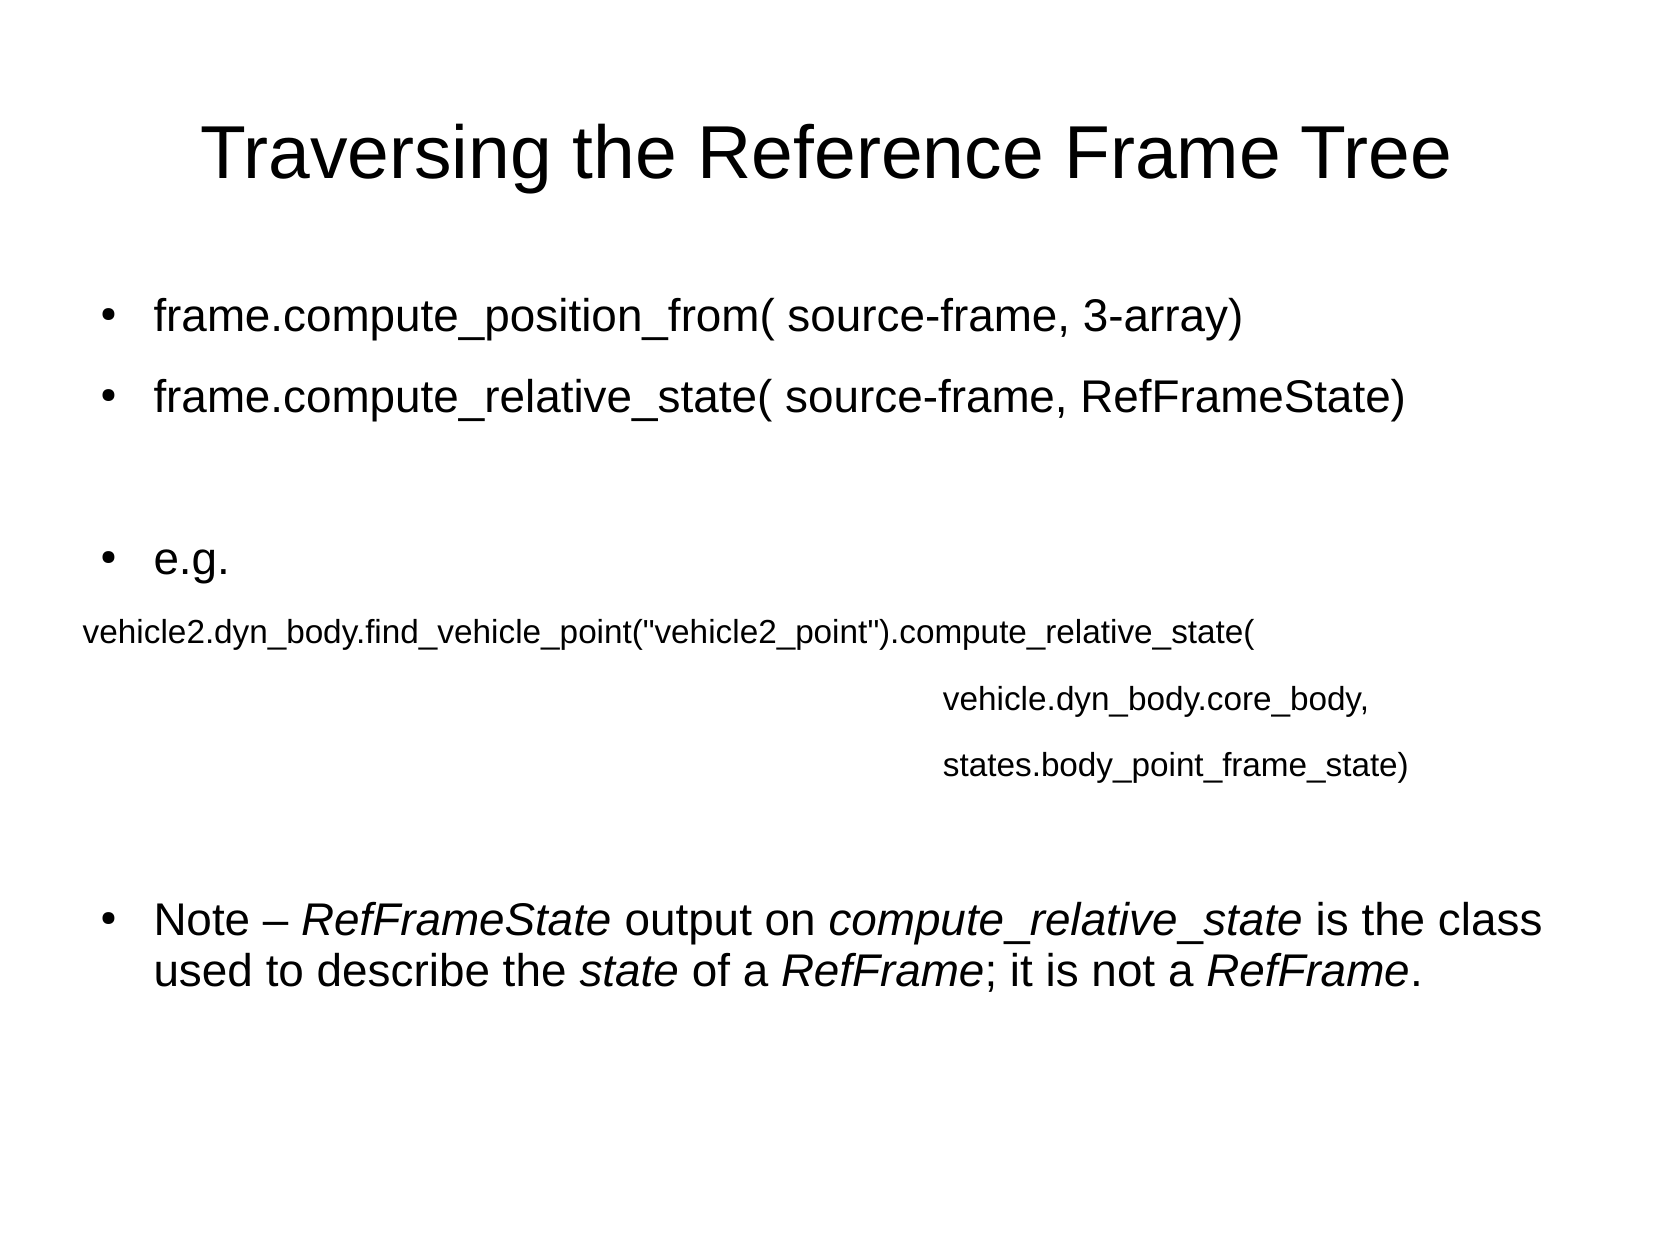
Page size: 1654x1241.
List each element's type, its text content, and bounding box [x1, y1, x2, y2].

list frame.compute_position_from( source-frame, 3-array) frame.compute_relative_state( source-frame, RefFrameState) e.g. vehicle2.dyn_body.find_vehicle_point("vehicle2_point").compute_relative_state( vehicle.dyn_body.core_body, states.body_point_frame_state) Note – RefFrameState output on compute_relative_state is the class used to describe the state of a RefFrame; it is not a RefFrame. [82, 290, 1571, 1010]
title Traversing the Reference Frame Tree [82, 49, 1571, 257]
